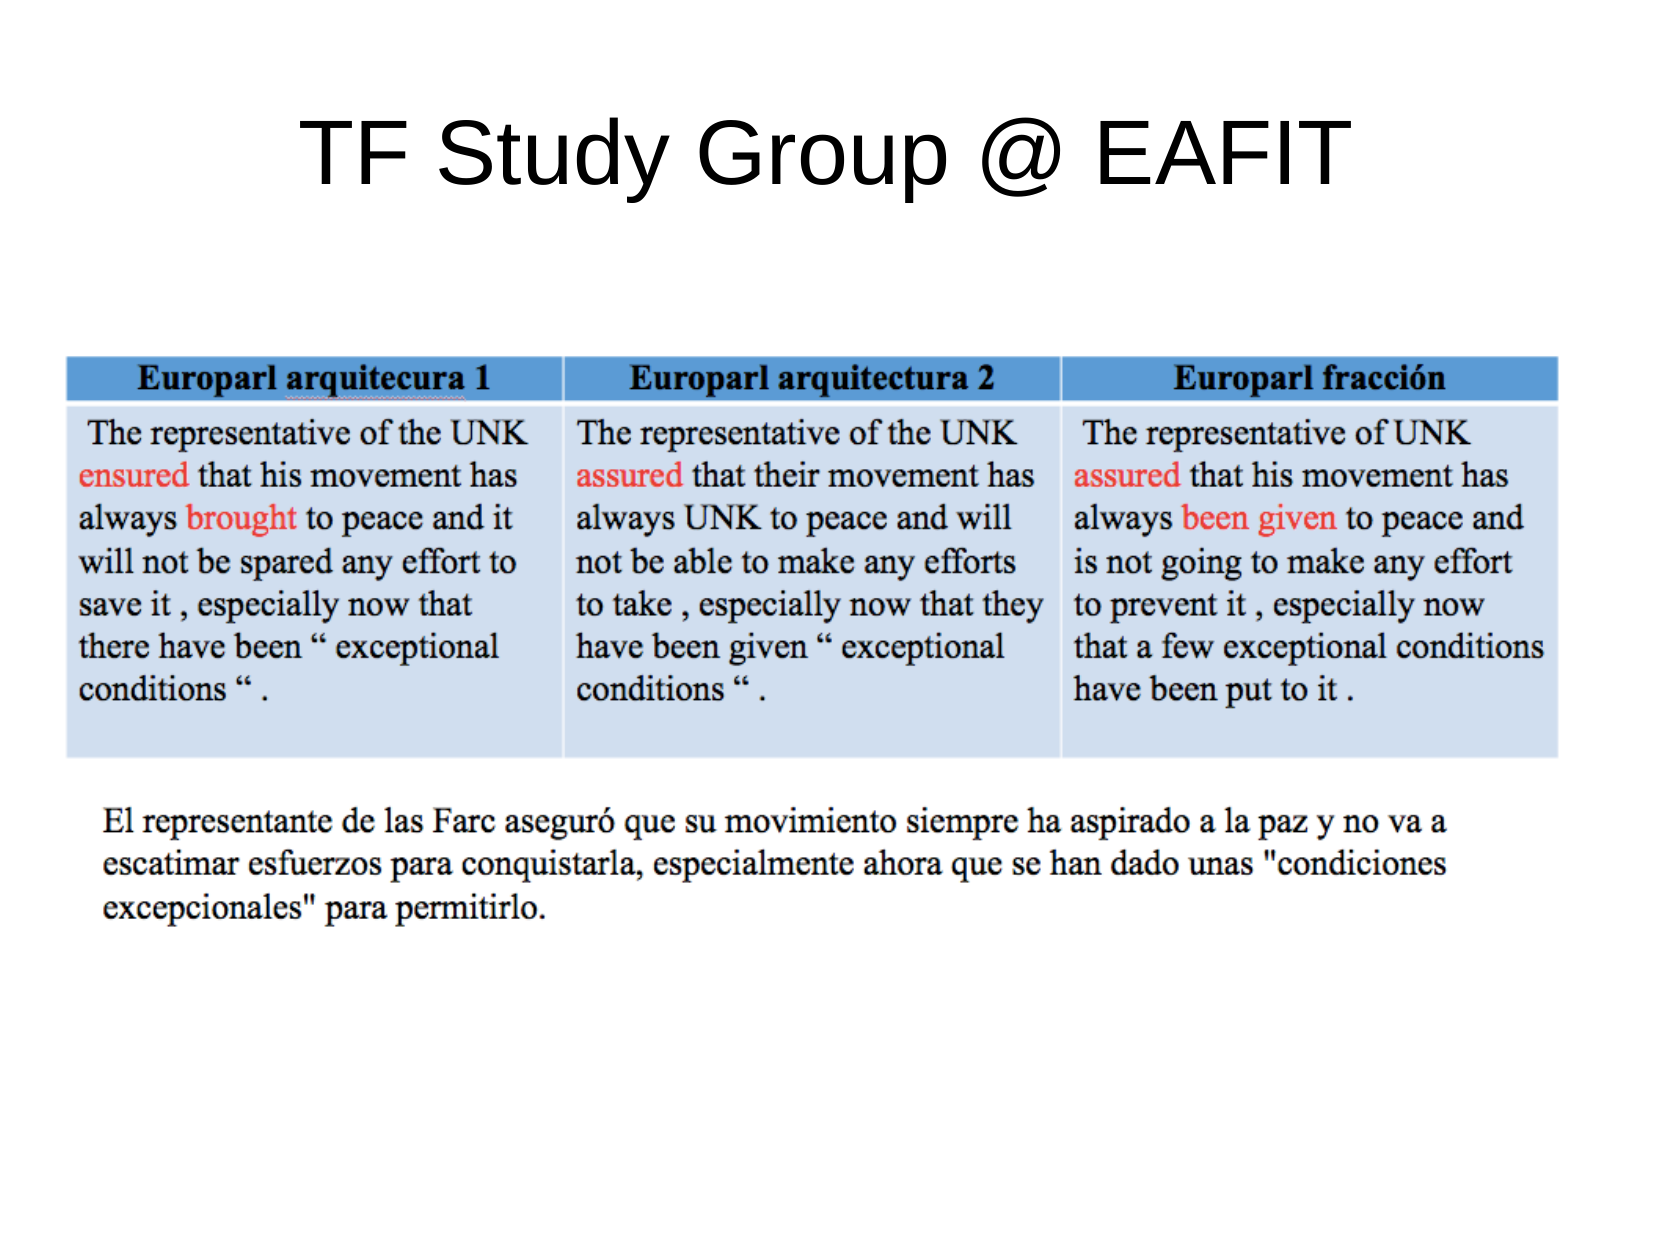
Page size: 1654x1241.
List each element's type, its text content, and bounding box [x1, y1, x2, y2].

picture [55, 344, 1576, 931]
title TF Study Group @ EAFIT [82, 49, 1571, 257]
